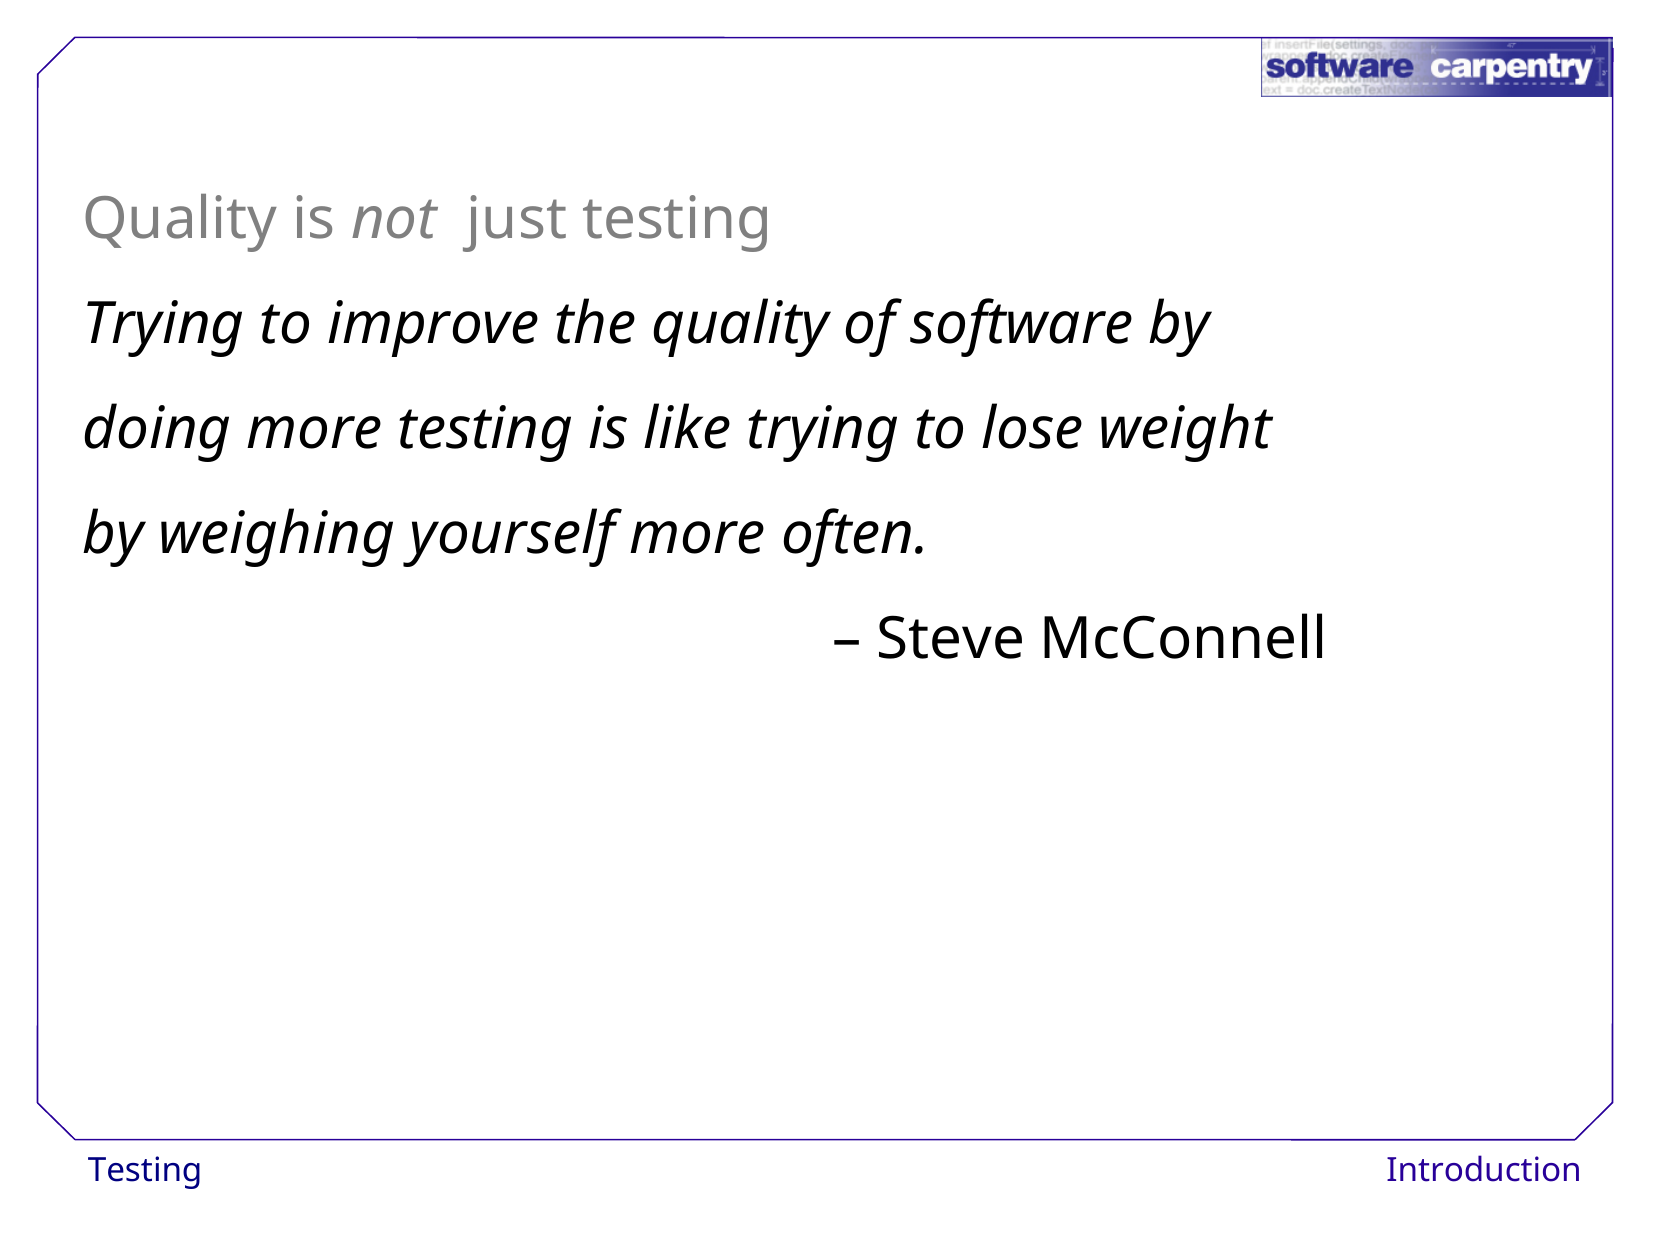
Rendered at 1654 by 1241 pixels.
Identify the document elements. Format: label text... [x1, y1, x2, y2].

picture [1261, 39, 1613, 97]
text_box Quality is not just testing Trying to improve the quality of software by doing more testing is like trying to lose weight by weighing yourself more often. – Steve McConnell [67, 138, 1493, 679]
